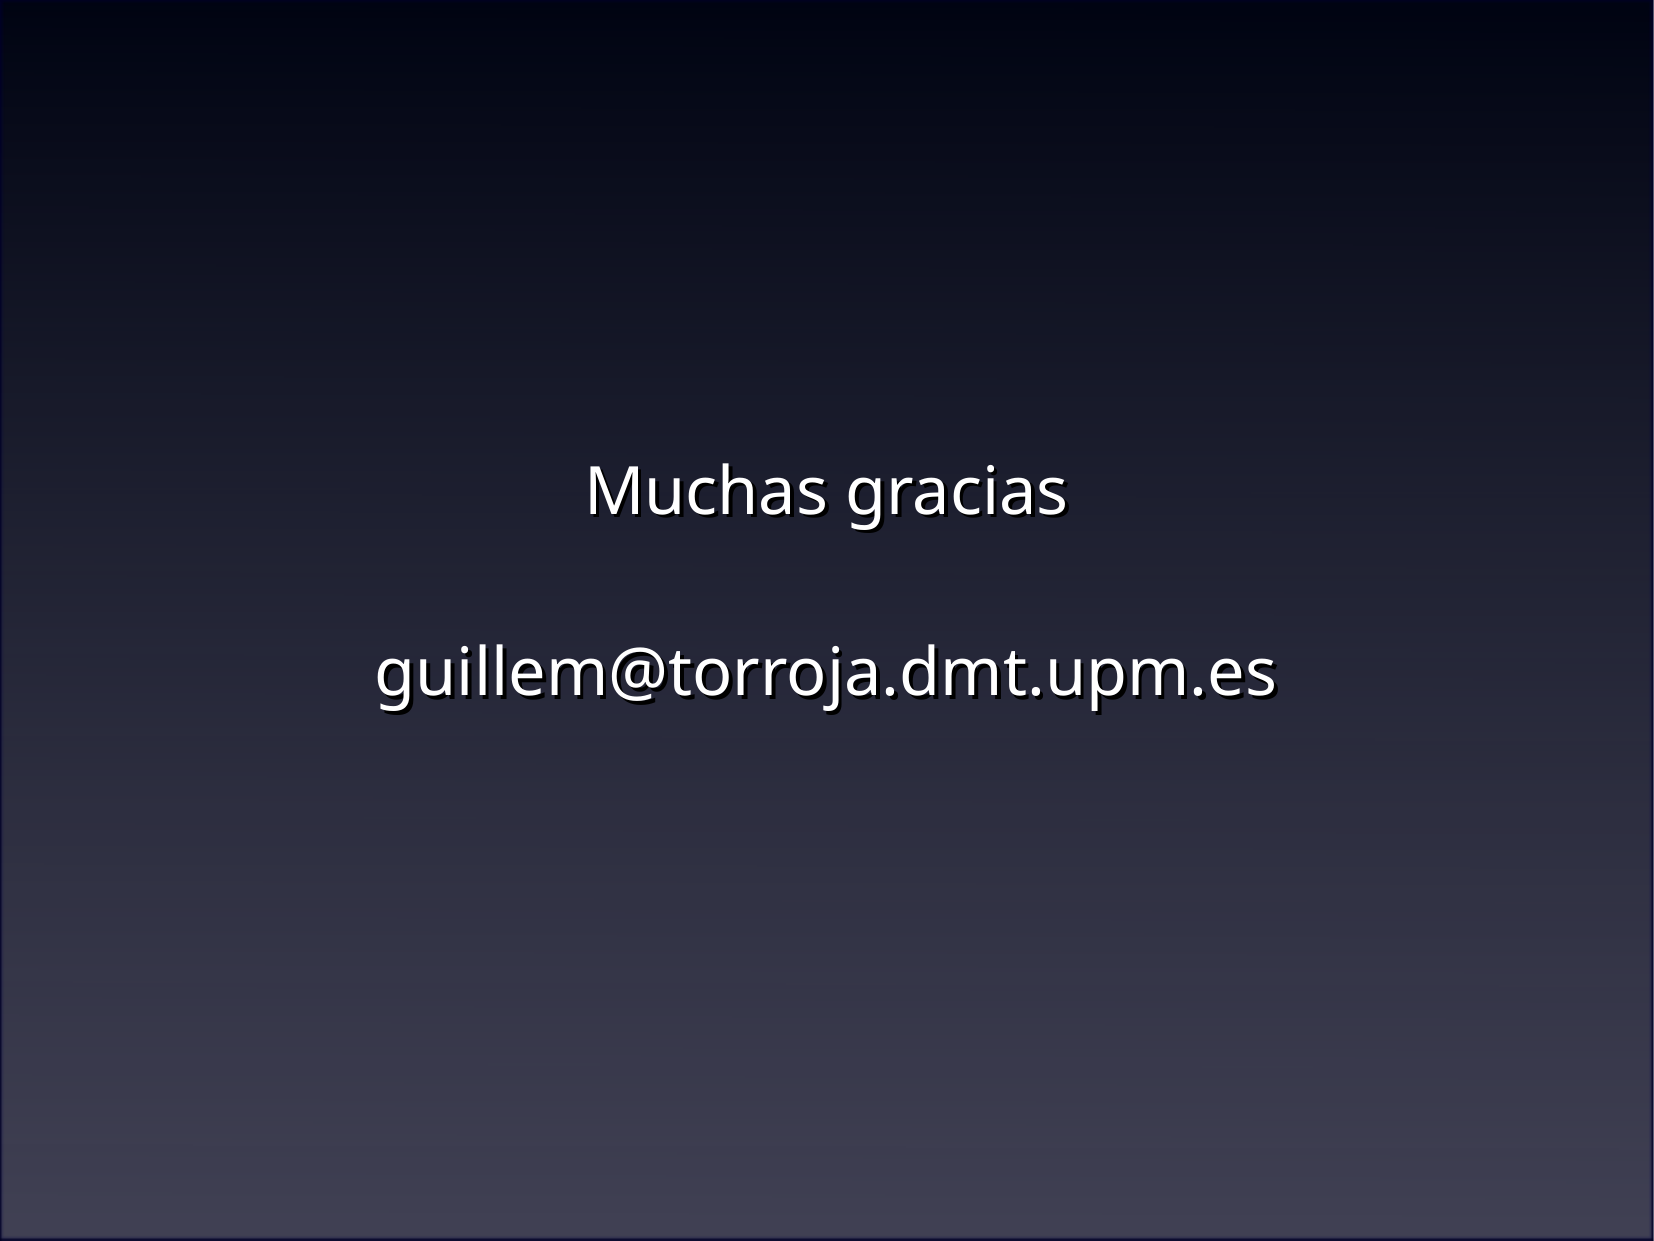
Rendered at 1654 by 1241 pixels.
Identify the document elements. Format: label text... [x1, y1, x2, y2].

picture [0, 0, 1654, 1241]
subtitle Muchas gracias guillem@torroja.dmt.upm.es [82, 56, 1571, 1102]
